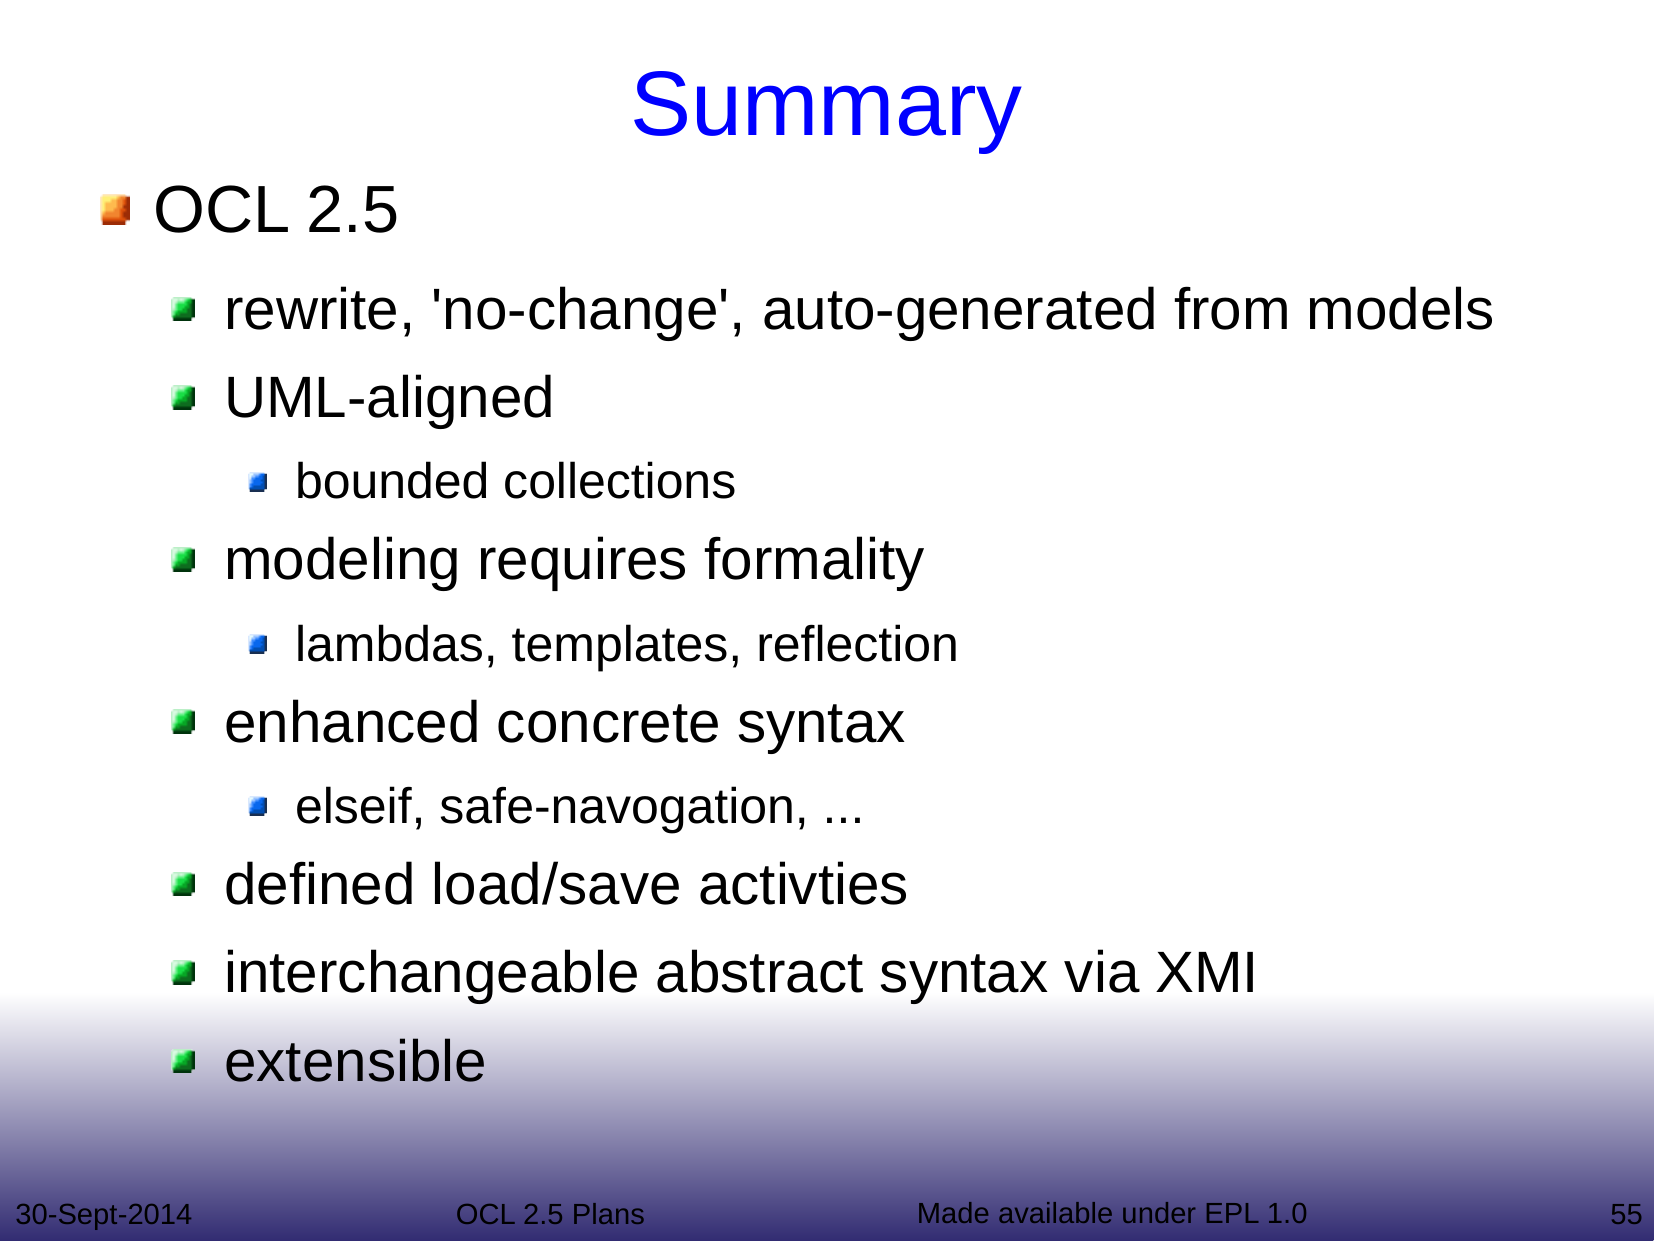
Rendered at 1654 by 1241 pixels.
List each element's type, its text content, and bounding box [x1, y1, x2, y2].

list OCL 2.5 rewrite, 'no-change', auto-generated from models UML-aligned bounded collections modeling requires formality lambdas, templates, reflection enhanced concrete syntax elseif, safe-navogation, ... defined load/save activties interchangeable abstract syntax via XMI extensible [82, 172, 1571, 1191]
title Summary [82, 49, 1571, 158]
